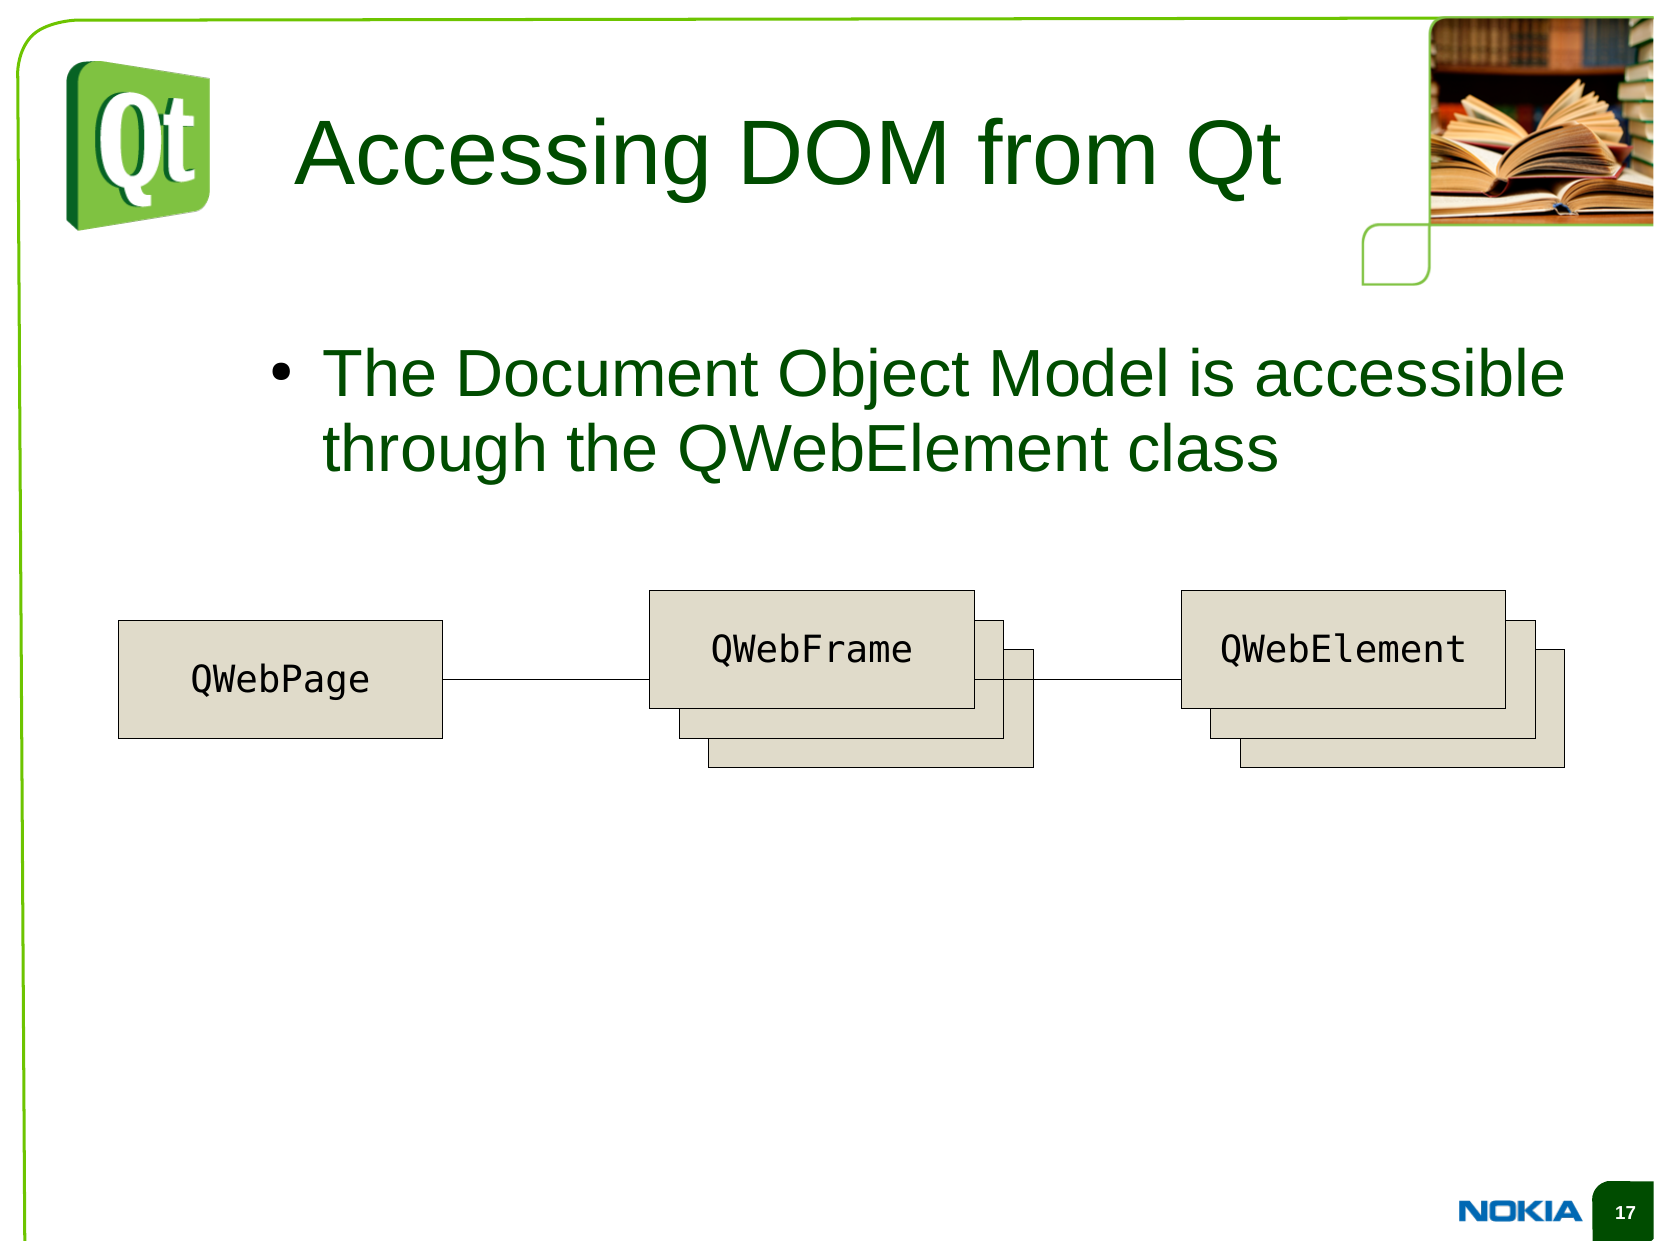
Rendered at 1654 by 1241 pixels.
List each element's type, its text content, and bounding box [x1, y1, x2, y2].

text_box QWebElement [1181, 590, 1506, 709]
title Accessing DOM from Qt [251, 56, 1327, 250]
list The Document Object Model is accessible through the QWebElement class [251, 336, 1571, 1141]
text_box [679, 680, 1034, 768]
text_box QWebFrame [649, 590, 975, 709]
text_box [975, 620, 1034, 679]
text_box [1210, 620, 1565, 768]
picture [1459, 1200, 1583, 1222]
picture [1338, 5, 1654, 306]
text_box QWebPage [118, 620, 443, 739]
picture [66, 61, 210, 231]
